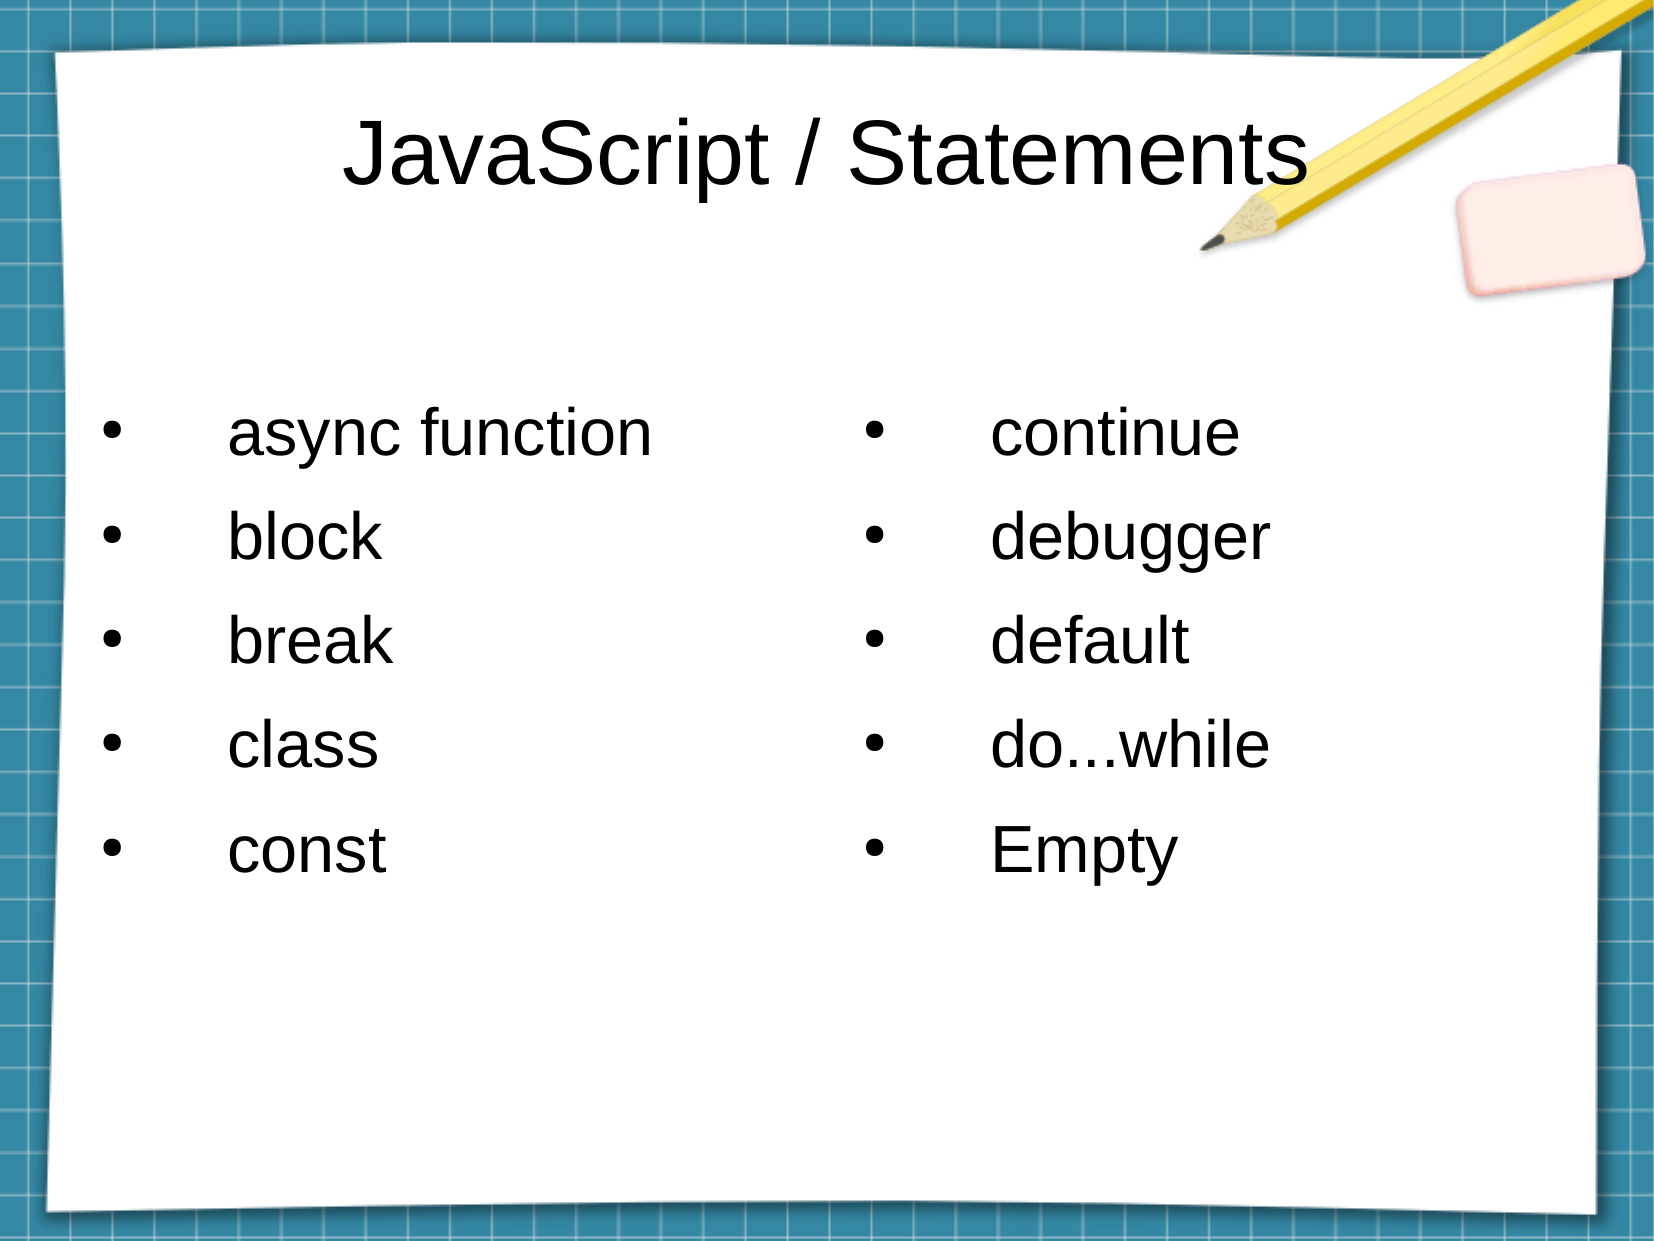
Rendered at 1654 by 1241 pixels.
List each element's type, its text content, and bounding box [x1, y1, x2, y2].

list continue debugger default do...while Empty [845, 290, 1572, 1010]
list async function block break class const [82, 290, 809, 1010]
title JavaScript / Statements [82, 49, 1571, 257]
picture [0, 0, 1654, 1241]
